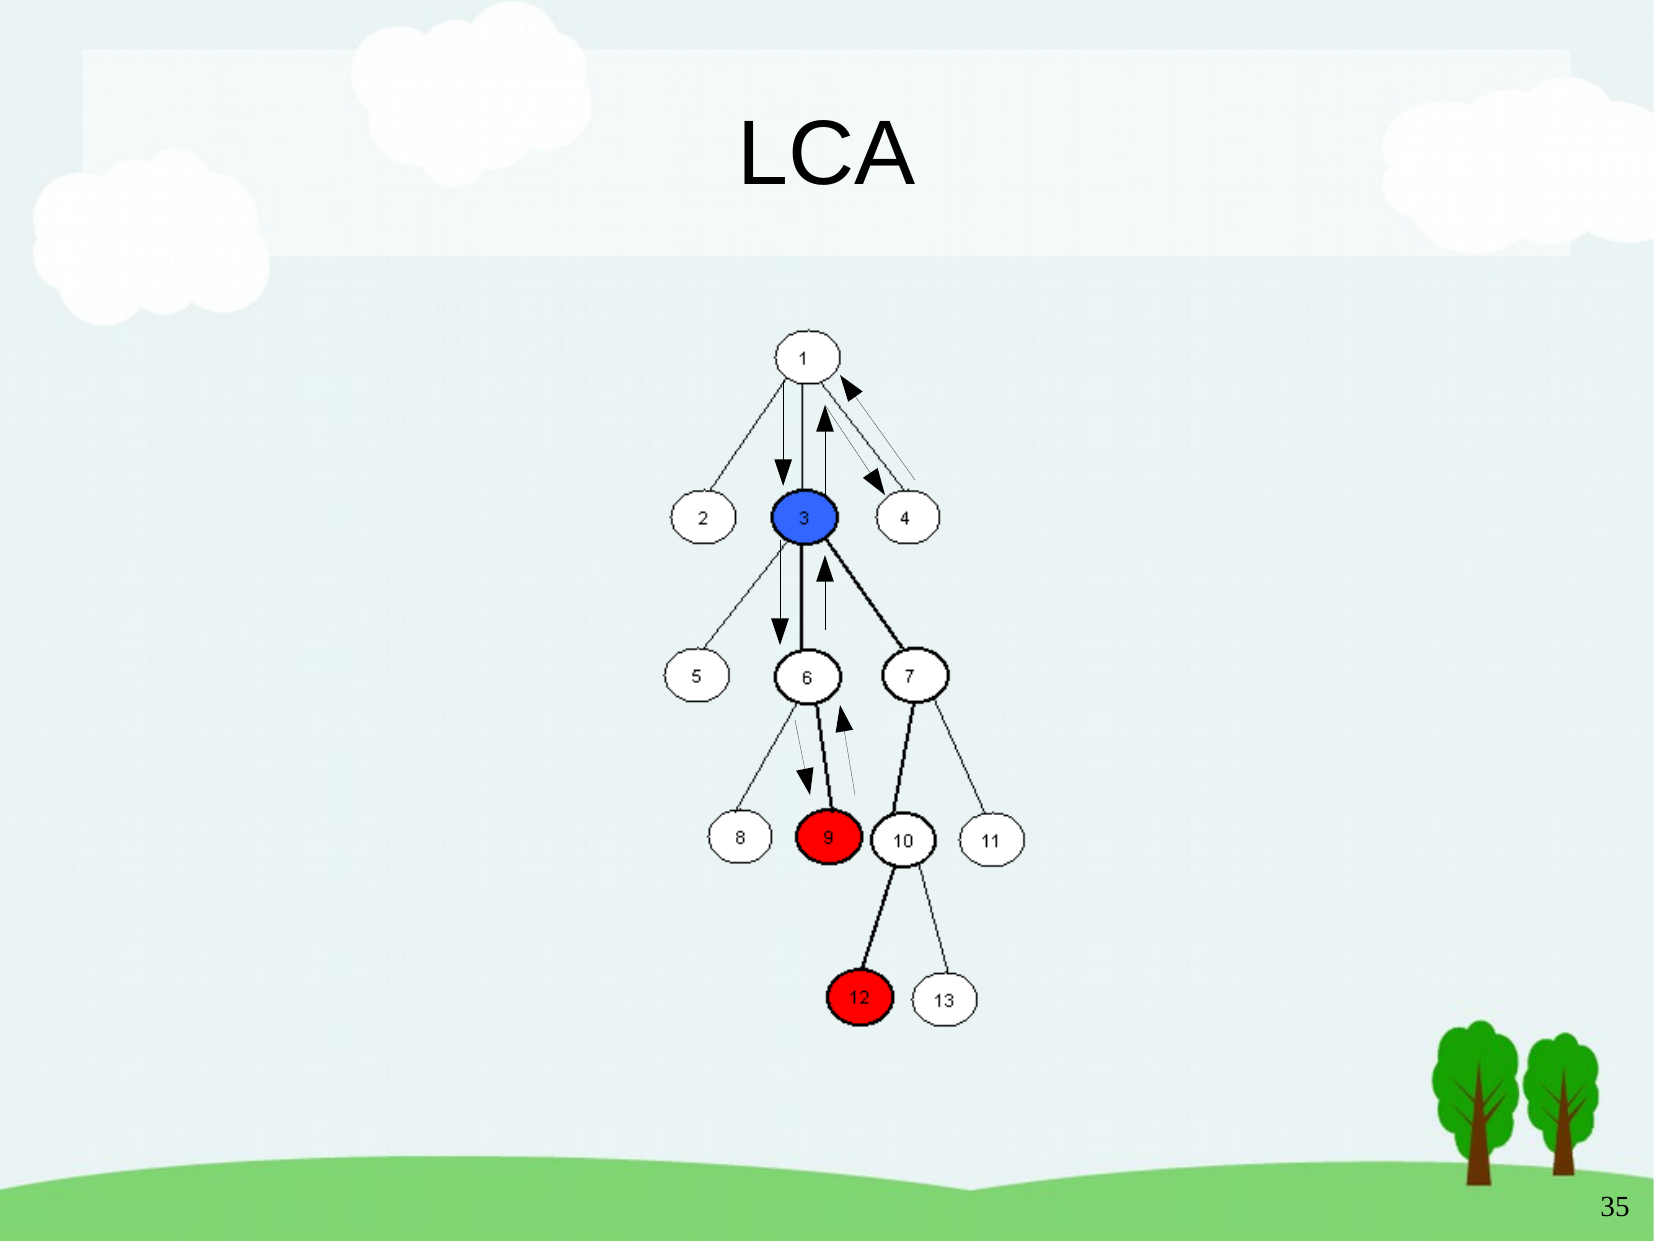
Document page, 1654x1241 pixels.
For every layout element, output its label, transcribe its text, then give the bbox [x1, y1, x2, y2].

title LCA [82, 49, 1571, 257]
picture [0, 0, 1654, 1241]
